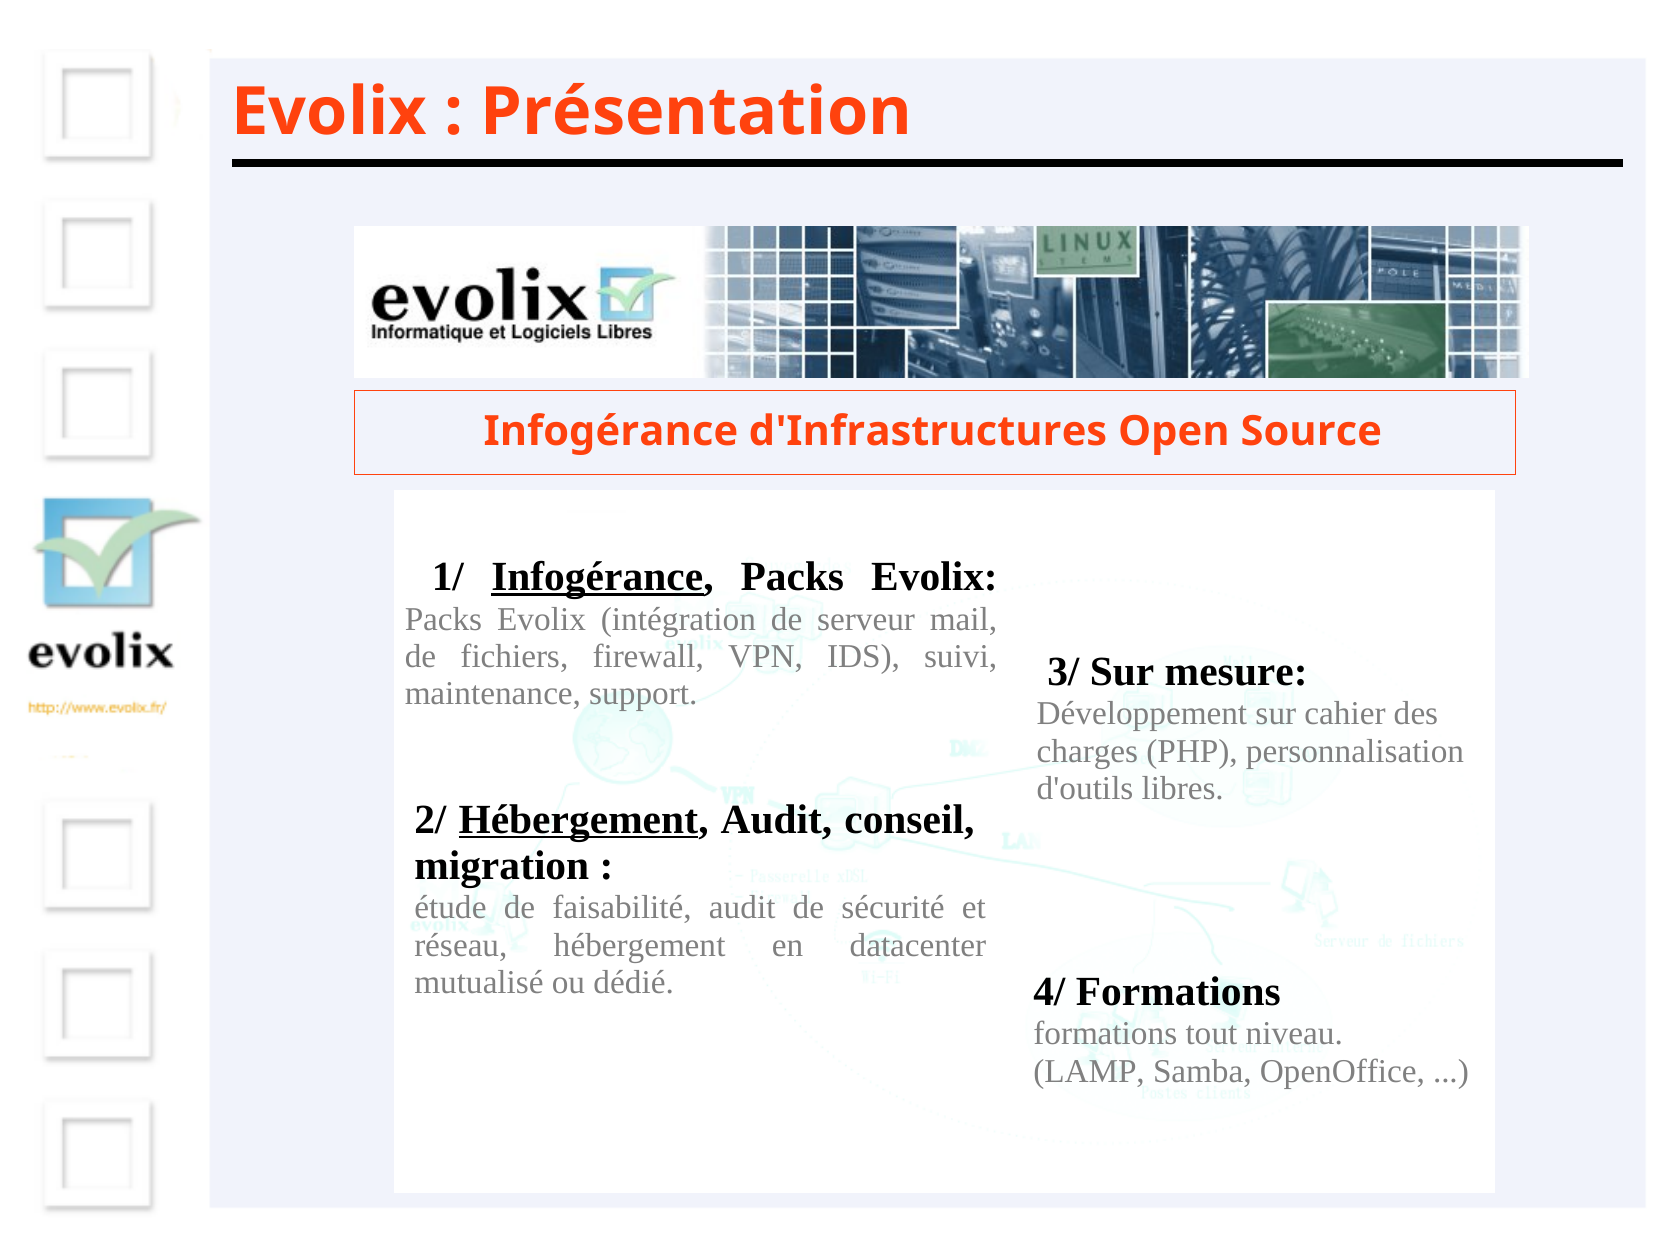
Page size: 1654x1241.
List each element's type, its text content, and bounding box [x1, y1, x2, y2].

text_box Infogérance d'Infrastructures Open Source [252, 401, 1598, 508]
text_box 2/ Hébergement, Audit, conseil, migration : étude de faisabilité, audit de sécurité et réseau, hébergement en datacenter mutualisé ou dédié. [414, 795, 987, 1045]
text_box 4/ Formations formations tout niveau. (LAMP, Samba, OpenOffice, ...) [1033, 968, 1581, 1090]
text_box 1/ Infogérance, Packs Evolix: Packs Evolix (intégration de serveur mail, de fichiers, firewall, VPN, IDS), suivi, maintenance, support. [404, 553, 999, 750]
picture [0, 49, 1654, 1218]
text_box 3/ Sur mesure: Développement sur cahier des charges (PHP), personnalisation d'outils libres. [1036, 648, 1498, 807]
text_box Infogérance d'Infrastructures Open Source [355, 401, 1515, 474]
text_box Evolix : Présentation [231, 62, 913, 154]
